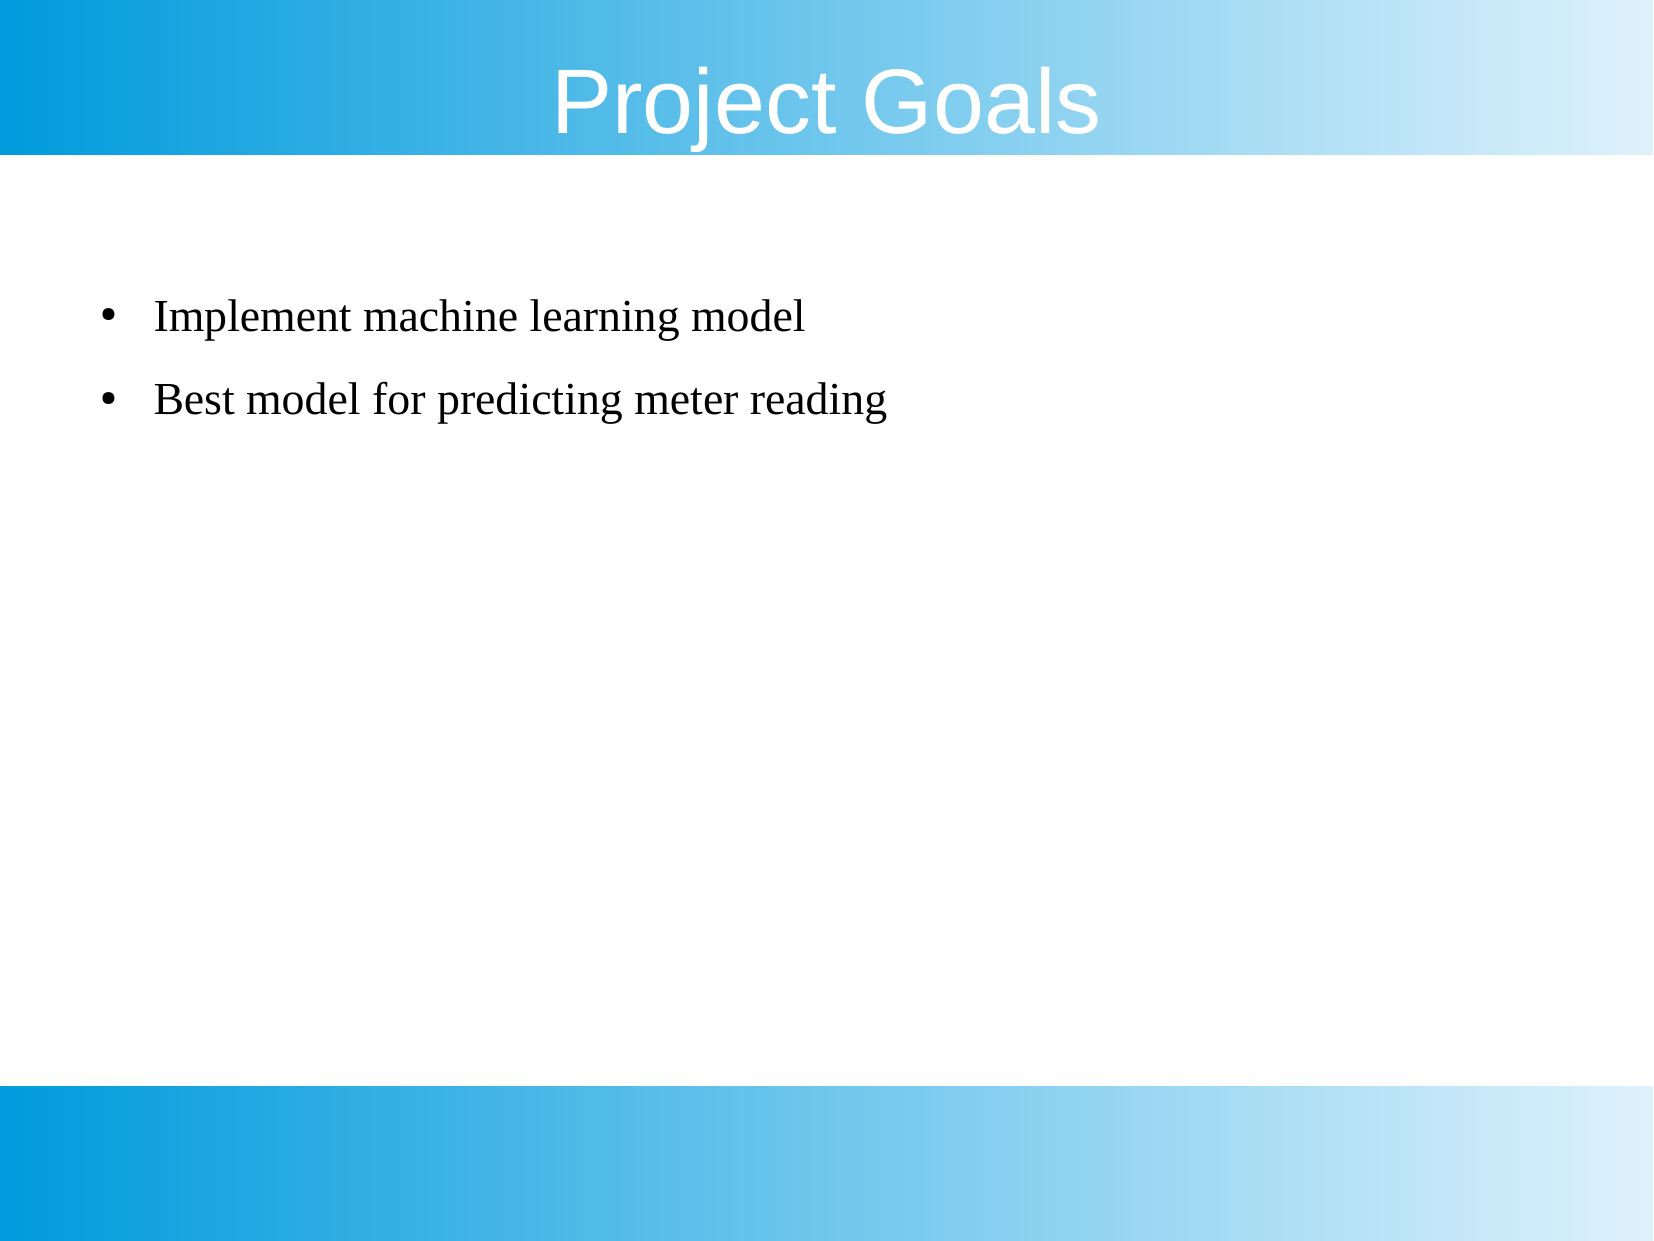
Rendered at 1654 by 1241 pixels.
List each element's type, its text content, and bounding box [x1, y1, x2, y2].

title Project Goals [82, 49, 1571, 155]
list Implement machine learning model Best model for predicting meter reading [82, 290, 1571, 1010]
